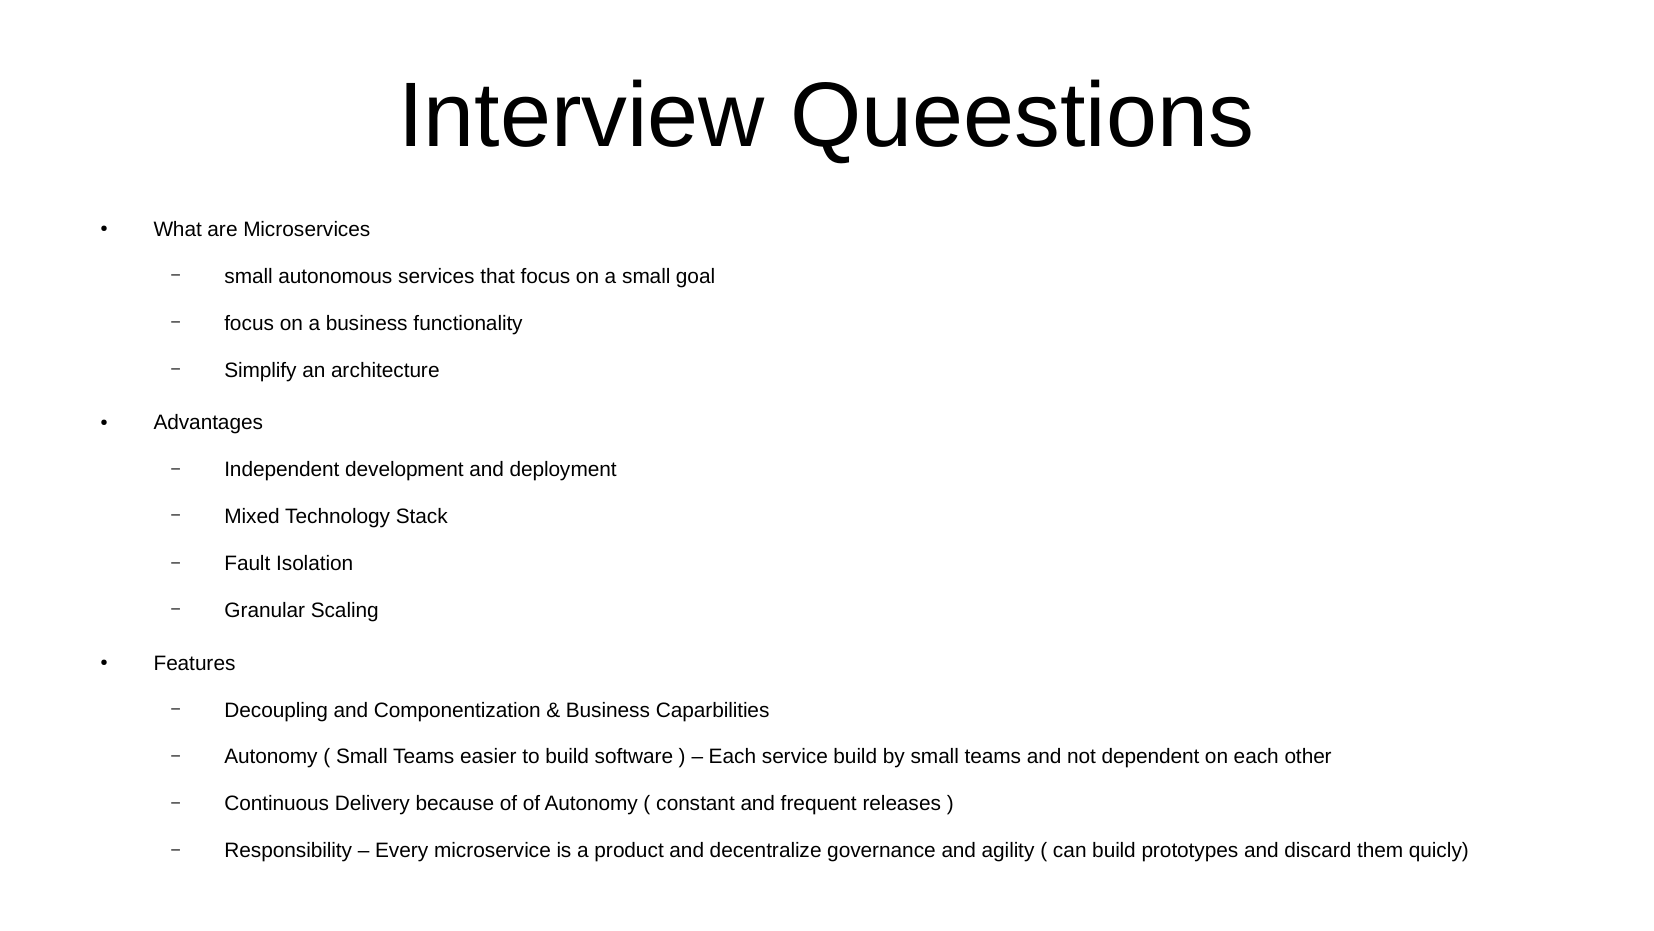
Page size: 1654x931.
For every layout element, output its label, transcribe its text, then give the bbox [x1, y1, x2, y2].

title Interview Queestions [82, 37, 1571, 193]
list What are Microservices small autonomous services that focus on a small goal focus on a business functionality Simplify an architecture Advantages Independent development and deployment Mixed Technology Stack Fault Isolation Granular Scaling Features Decoupling and Componentization & Business Caparbilities Autonomy ( Small Teams easier to build software ) – Each service build by small teams and not dependent on each other Continuous Delivery because of of Autonomy ( constant and frequent releases ) Responsibility – Every microservice is a product and decentralize governance and agility ( can build prototypes and discard them quicly) [82, 217, 1636, 916]
